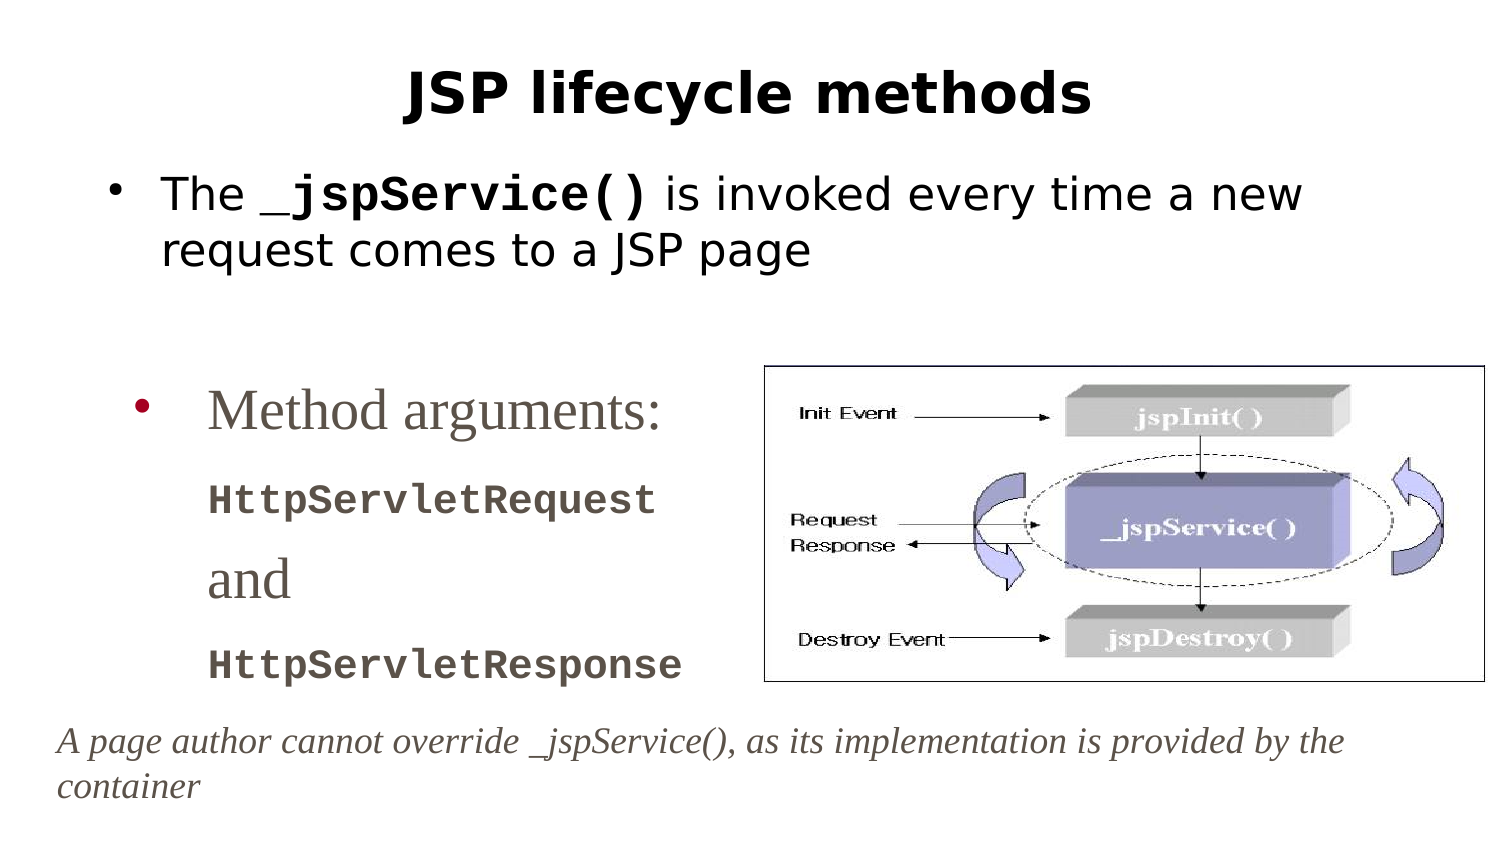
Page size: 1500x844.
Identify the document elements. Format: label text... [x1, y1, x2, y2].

title JSP lifecycle methods [75, 33, 1425, 133]
list The _jspService() is invoked every time a new request comes to a JSP page [75, 153, 1395, 708]
text_box A page author cannot override _jspService(), as its implementation is provided by the container [42, 708, 1465, 814]
text_box Method arguments: HttpServletRequest and HttpServletResponse [118, 363, 763, 676]
chart [1395, 365, 1488, 684]
